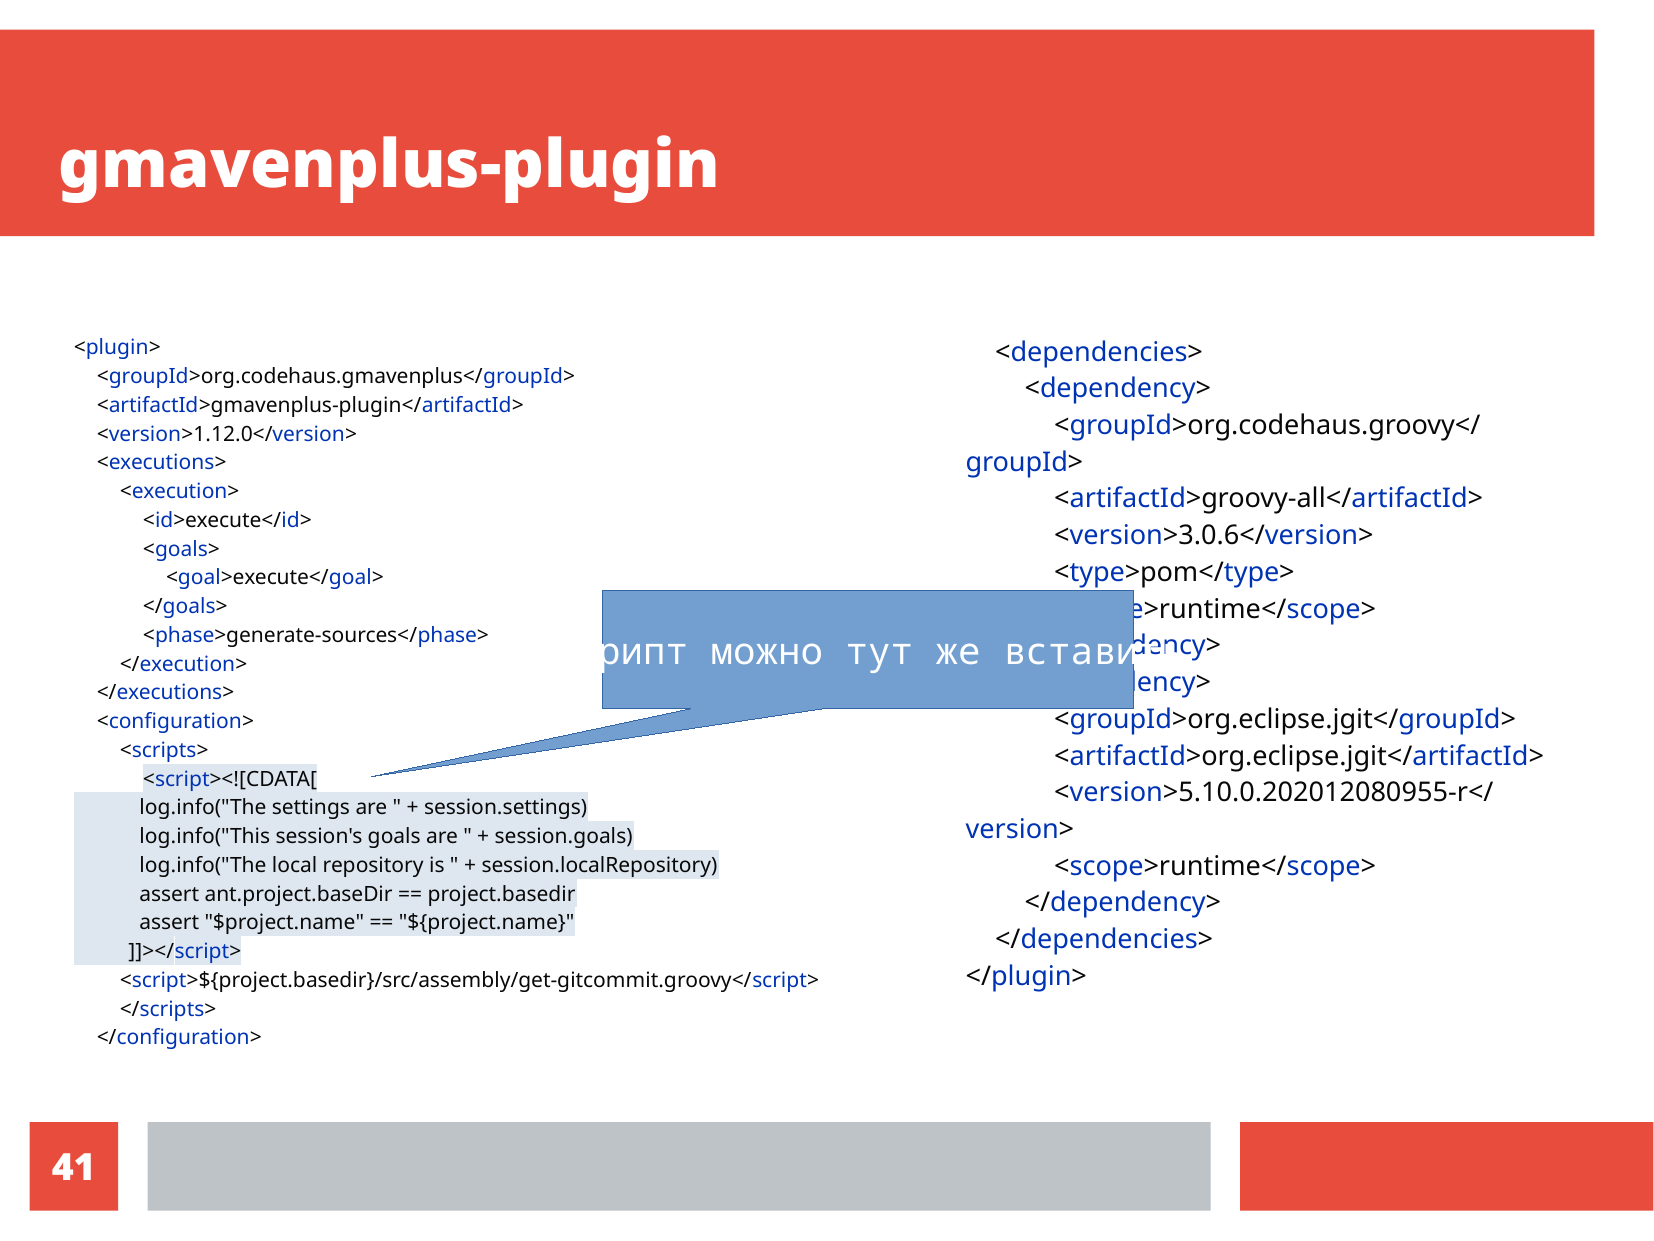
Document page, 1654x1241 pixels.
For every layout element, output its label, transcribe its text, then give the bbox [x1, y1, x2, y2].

text_box Скрипт можно тут же вставить [371, 590, 1134, 777]
text_box <plugin> <groupId>org.codehaus.gmavenplus</groupId> <artifactId>gmavenplus-plugin</artifactId> <version>1.12.0</version> <executions> <execution> <id>execute</id> <goals> <goal>execute</goal> </goals> <phase>generate-sources</phase> </execution> </executions> <configuration> <scripts> <script><![CDATA[ log.info("The settings are " + session.settings) log.info("This session's goals are " + session.goals) log.info("The local repository is " + session.localRepository) assert ant.project.baseDir == project.basedir assert "$project.name" == "${project.name}" ]]></script> <script>${project.basedir}/src/assembly/get-gitcommit.groovy</script> </scripts> </configuration> [59, 324, 950, 1093]
title gmavenplus-plugin [59, 59, 1595, 207]
text_box <dependencies> <dependency> <groupId>org.codehaus.groovy</groupId> <artifactId>groovy-all</artifactId> <version>3.0.6</version> <type>pom</type> <scope>runtime</scope> </dependency> <dependency> <groupId>org.eclipse.jgit</groupId> <artifactId>org.eclipse.jgit</artifactId> <version>5.10.0.202012080955-r</version> <scope>runtime</scope> </dependency> </dependencies> </plugin> [950, 324, 1589, 1093]
